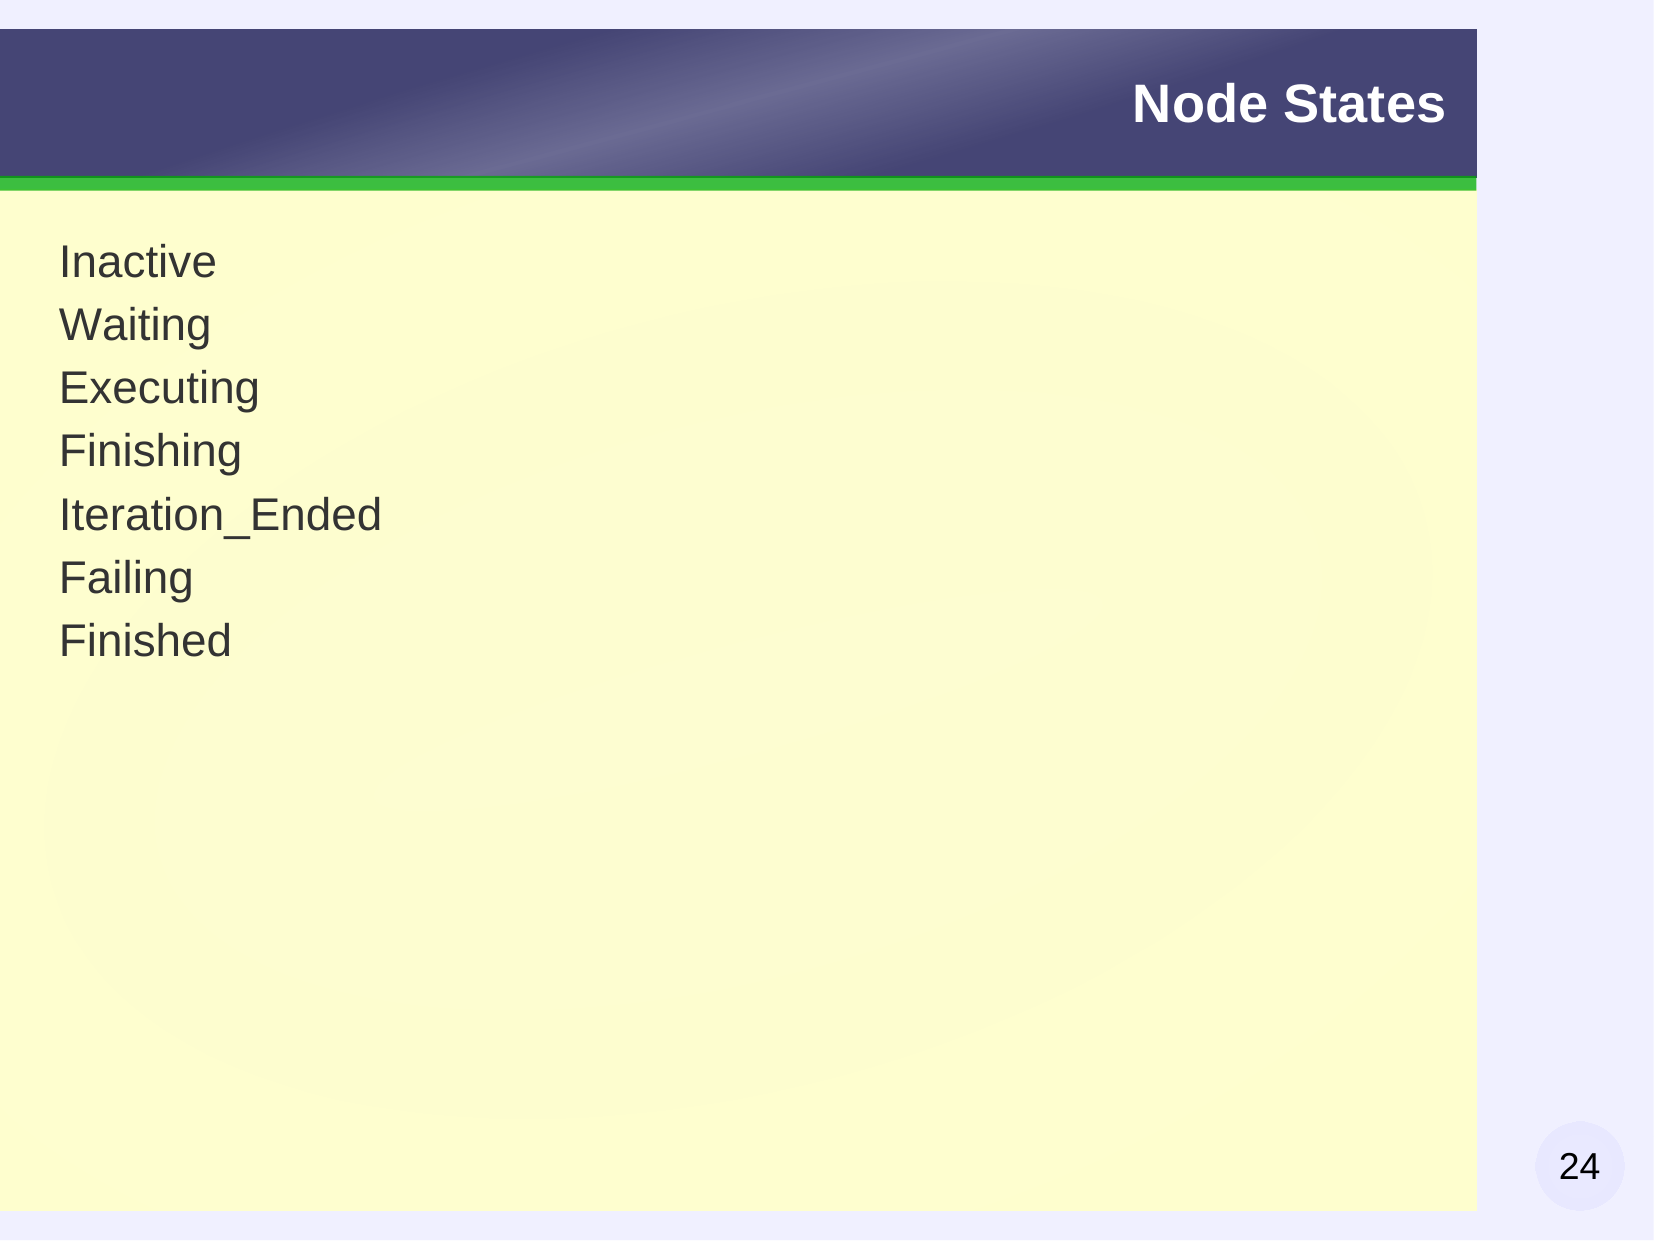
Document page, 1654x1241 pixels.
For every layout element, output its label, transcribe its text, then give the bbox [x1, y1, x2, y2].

list Inactive Waiting Executing Finishing Iteration_Ended Failing Finished [59, 236, 1418, 1182]
title Node States [29, 59, 1447, 148]
